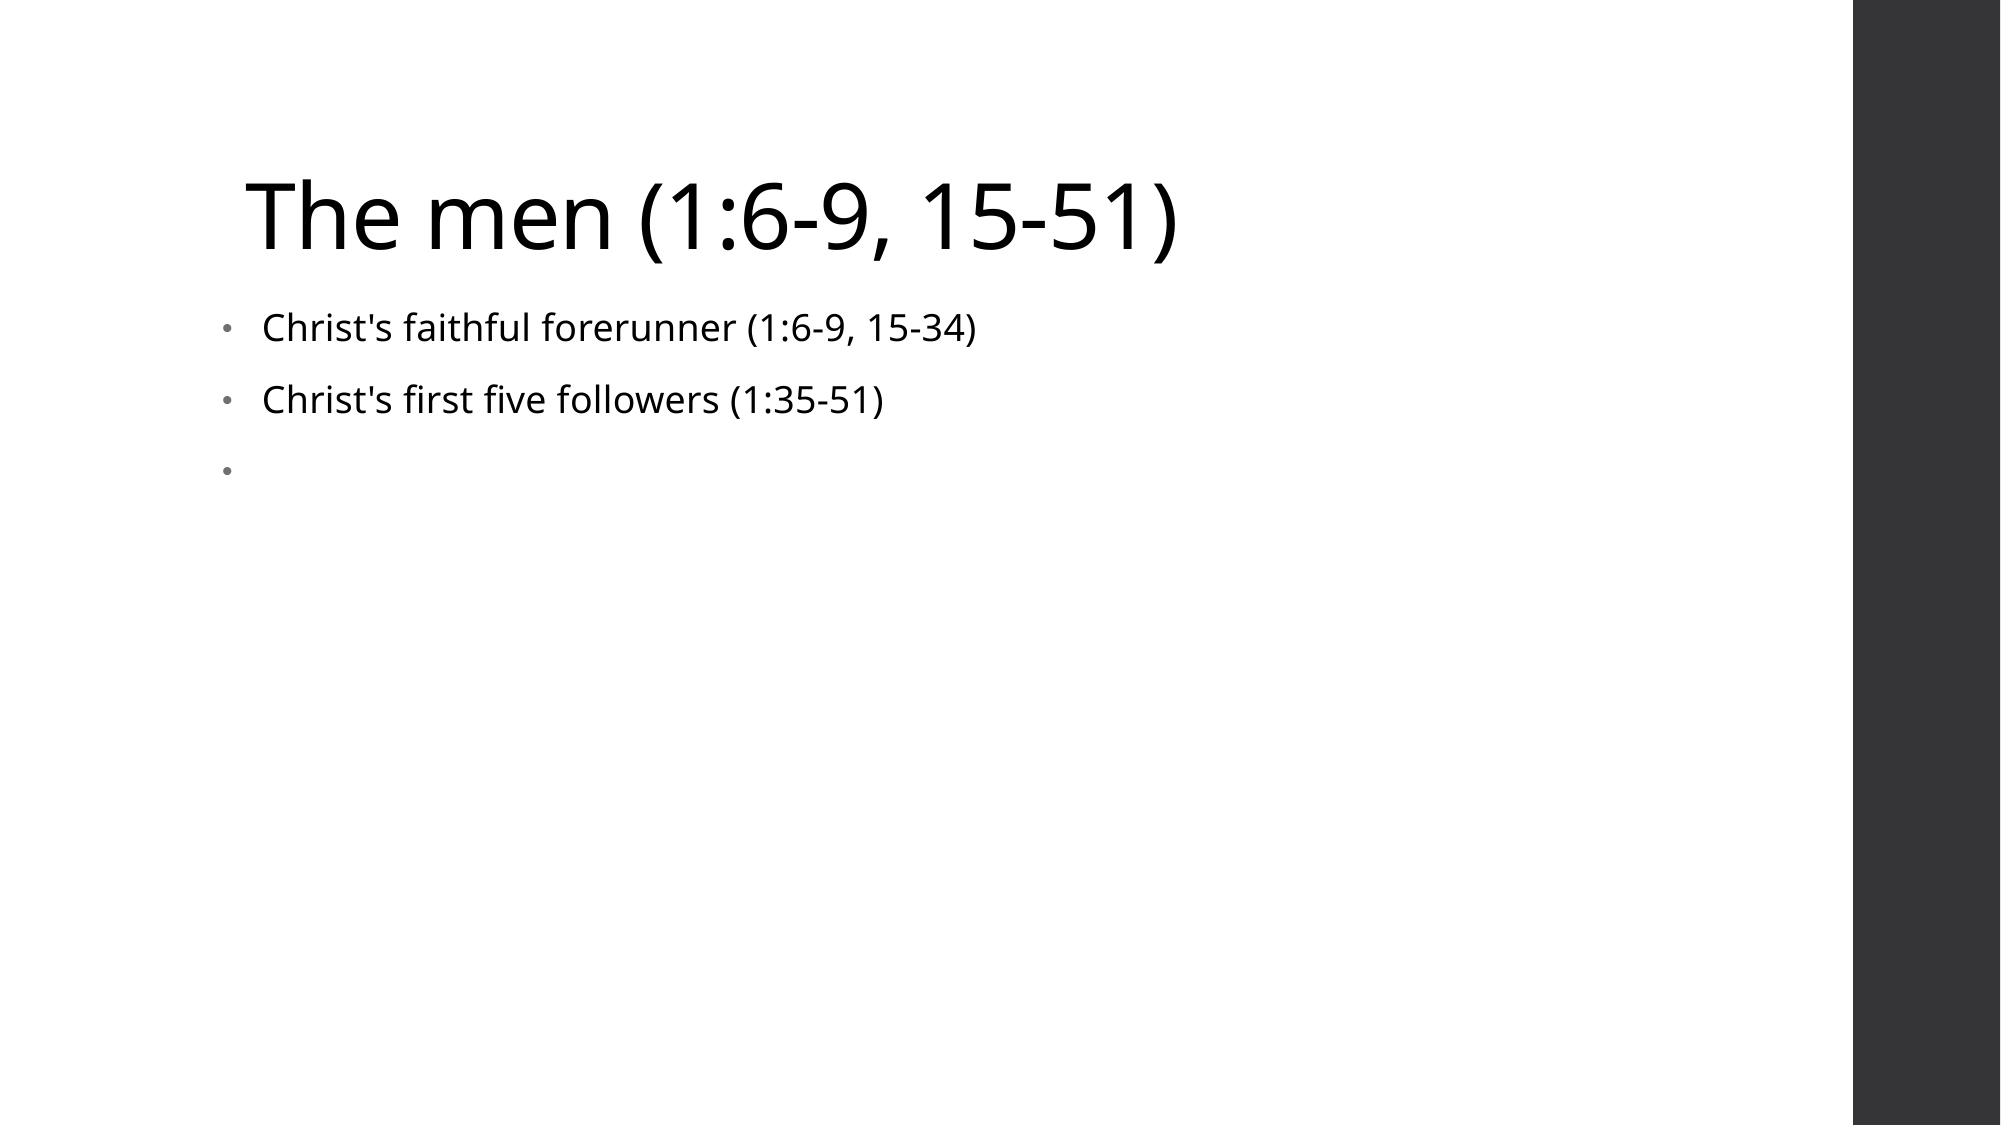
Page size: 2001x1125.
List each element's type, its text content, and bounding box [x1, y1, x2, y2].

title The men (1:6-9, 15-51) [206, 60, 1797, 278]
list Christ's faithful forerunner (1:6-9, 15-34) Christ's first five followers (1:35-51) [206, 299, 1617, 1014]
